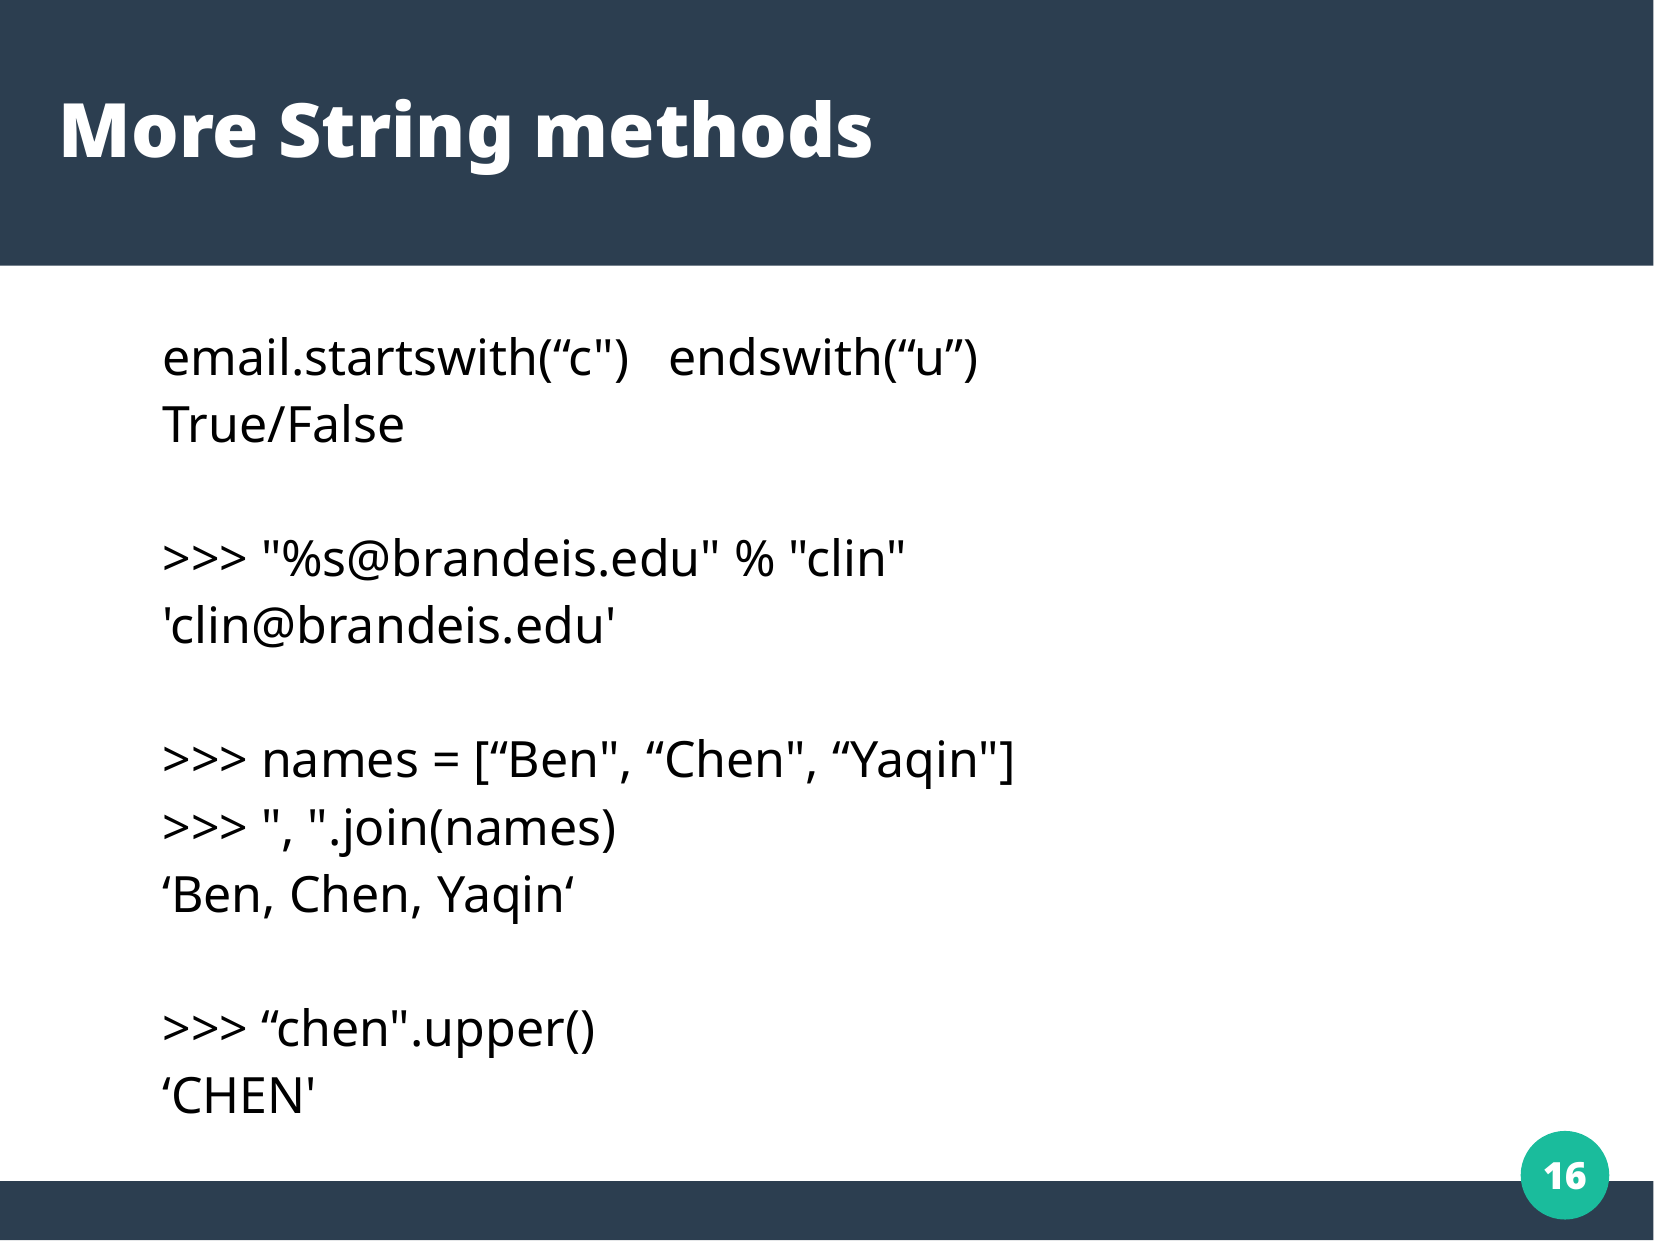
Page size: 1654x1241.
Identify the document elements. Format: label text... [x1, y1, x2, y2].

text_box email.startswith(“c") endswith(“u”) True/False >>> "%s@brandeis.edu" % "clin" 'clin@brandeis.edu' >>> names = [“Ben", “Chen", “Yaqin"] >>> ", ".join(names) ‘Ben, Chen, Yaqin‘ >>> “chen".upper() ‘CHEN' [147, 324, 1122, 1152]
title More String methods [59, 49, 1595, 207]
